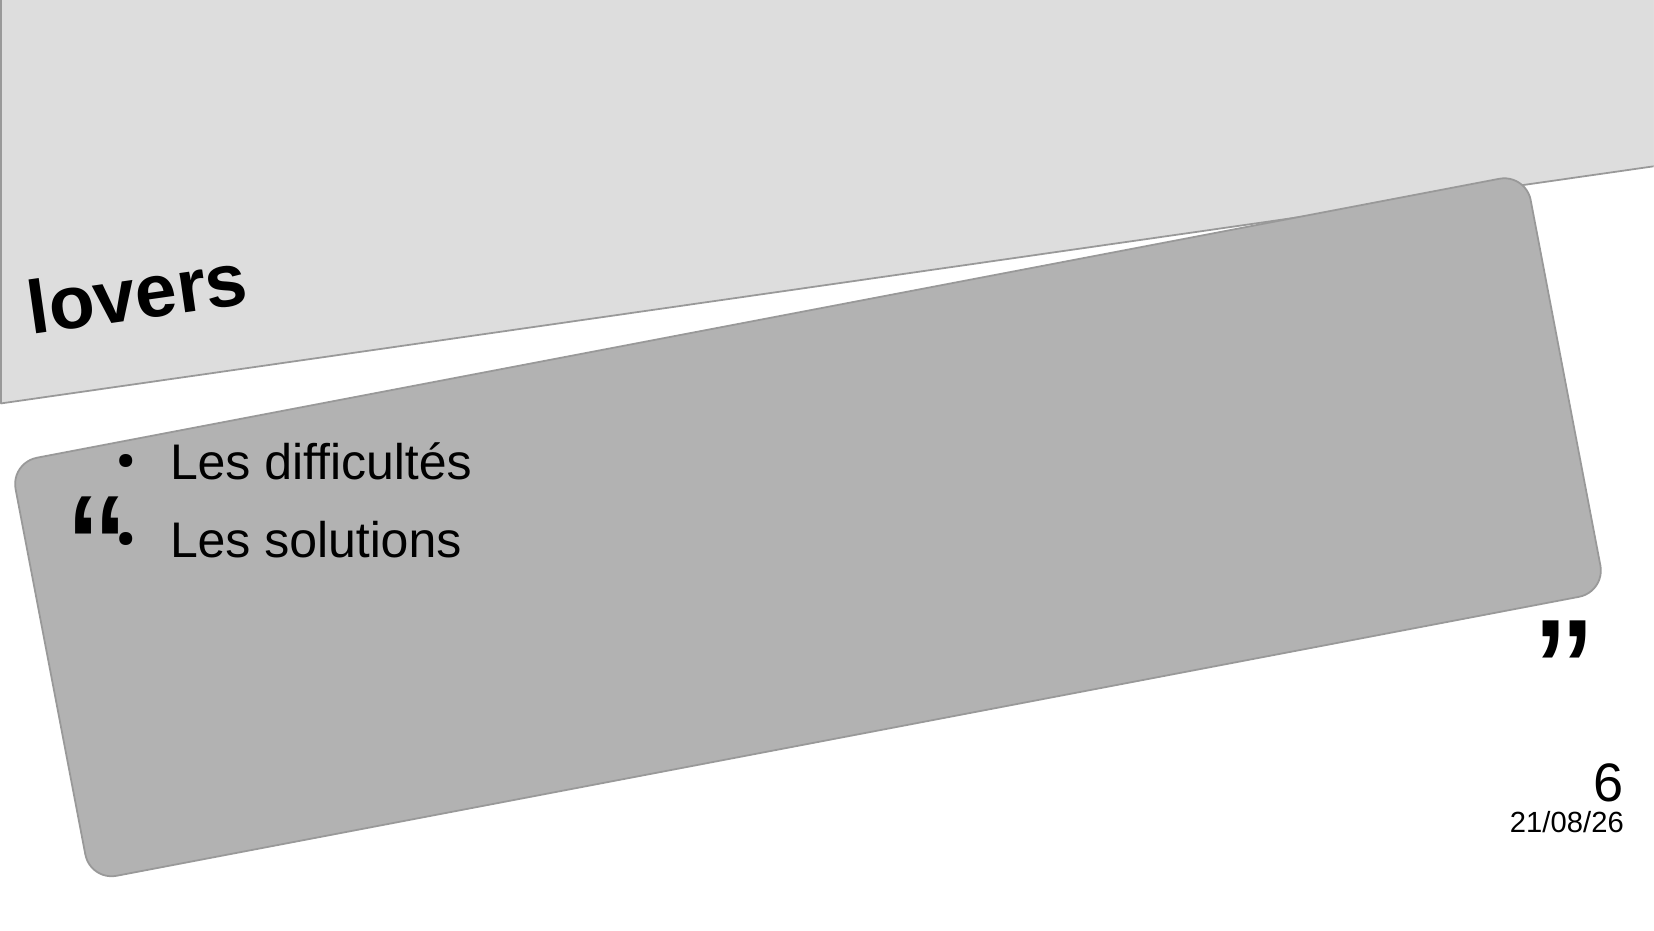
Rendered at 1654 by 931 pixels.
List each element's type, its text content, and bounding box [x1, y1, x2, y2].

title lovers [16, 21, 1501, 387]
list Les difficultés Les solutions [99, 434, 1555, 789]
